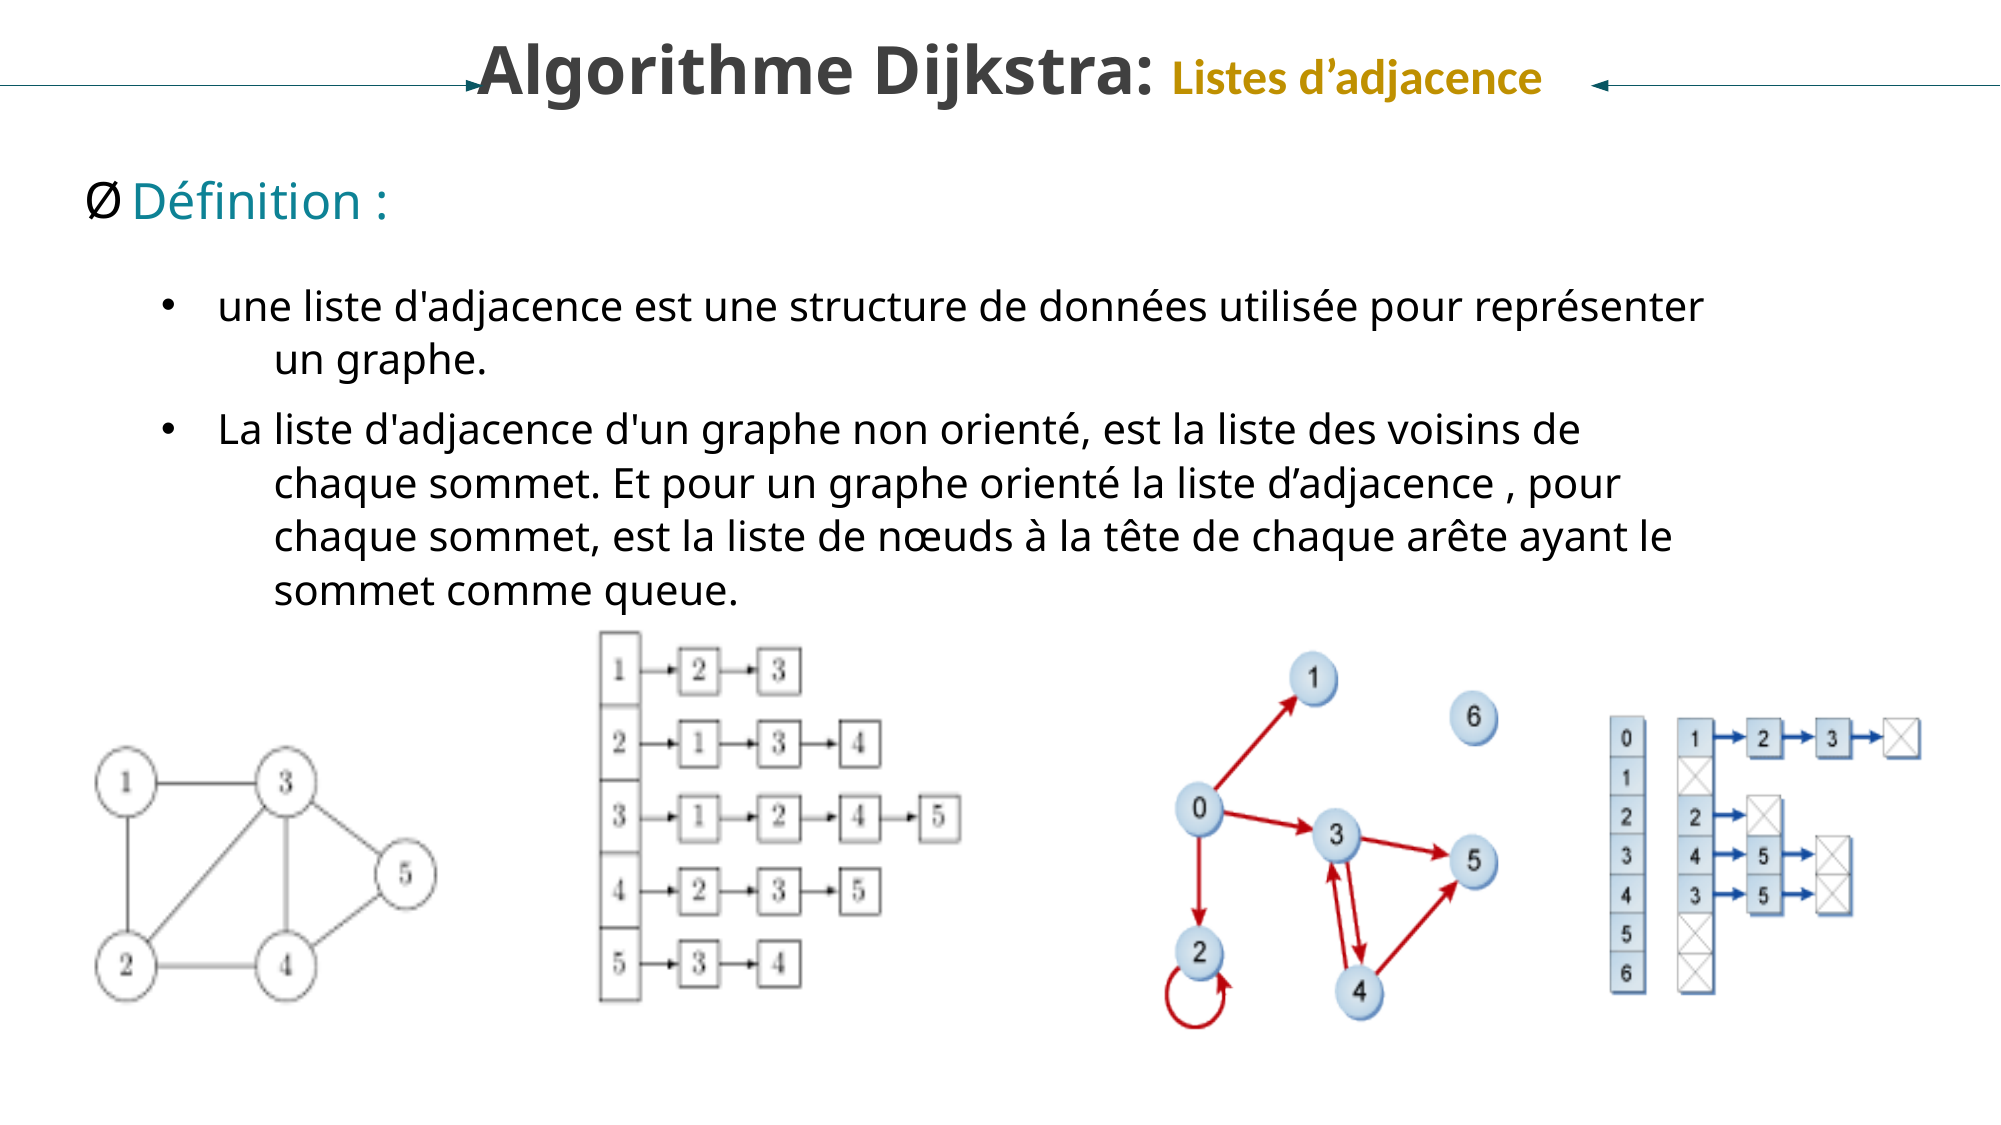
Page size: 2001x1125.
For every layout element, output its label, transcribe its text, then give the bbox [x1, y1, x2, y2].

text_box Définition : [69, 161, 809, 238]
picture [1151, 635, 1967, 1073]
text_box une liste d'adjacence est une structure de données utilisée pour représenter un graphe. La liste d'adjacence d'un graphe non orienté, est la liste des voisins de chaque sommet. Et pour un graphe orienté la liste d’adjacence , pour chaque sommet, est la liste de nœuds à la tête de chaque arête ayant le sommet comme queue. [146, 268, 1737, 567]
picture [93, 619, 968, 1022]
text_box Algorithme Dijkstra: Listes d’adjacence [280, 36, 1764, 183]
